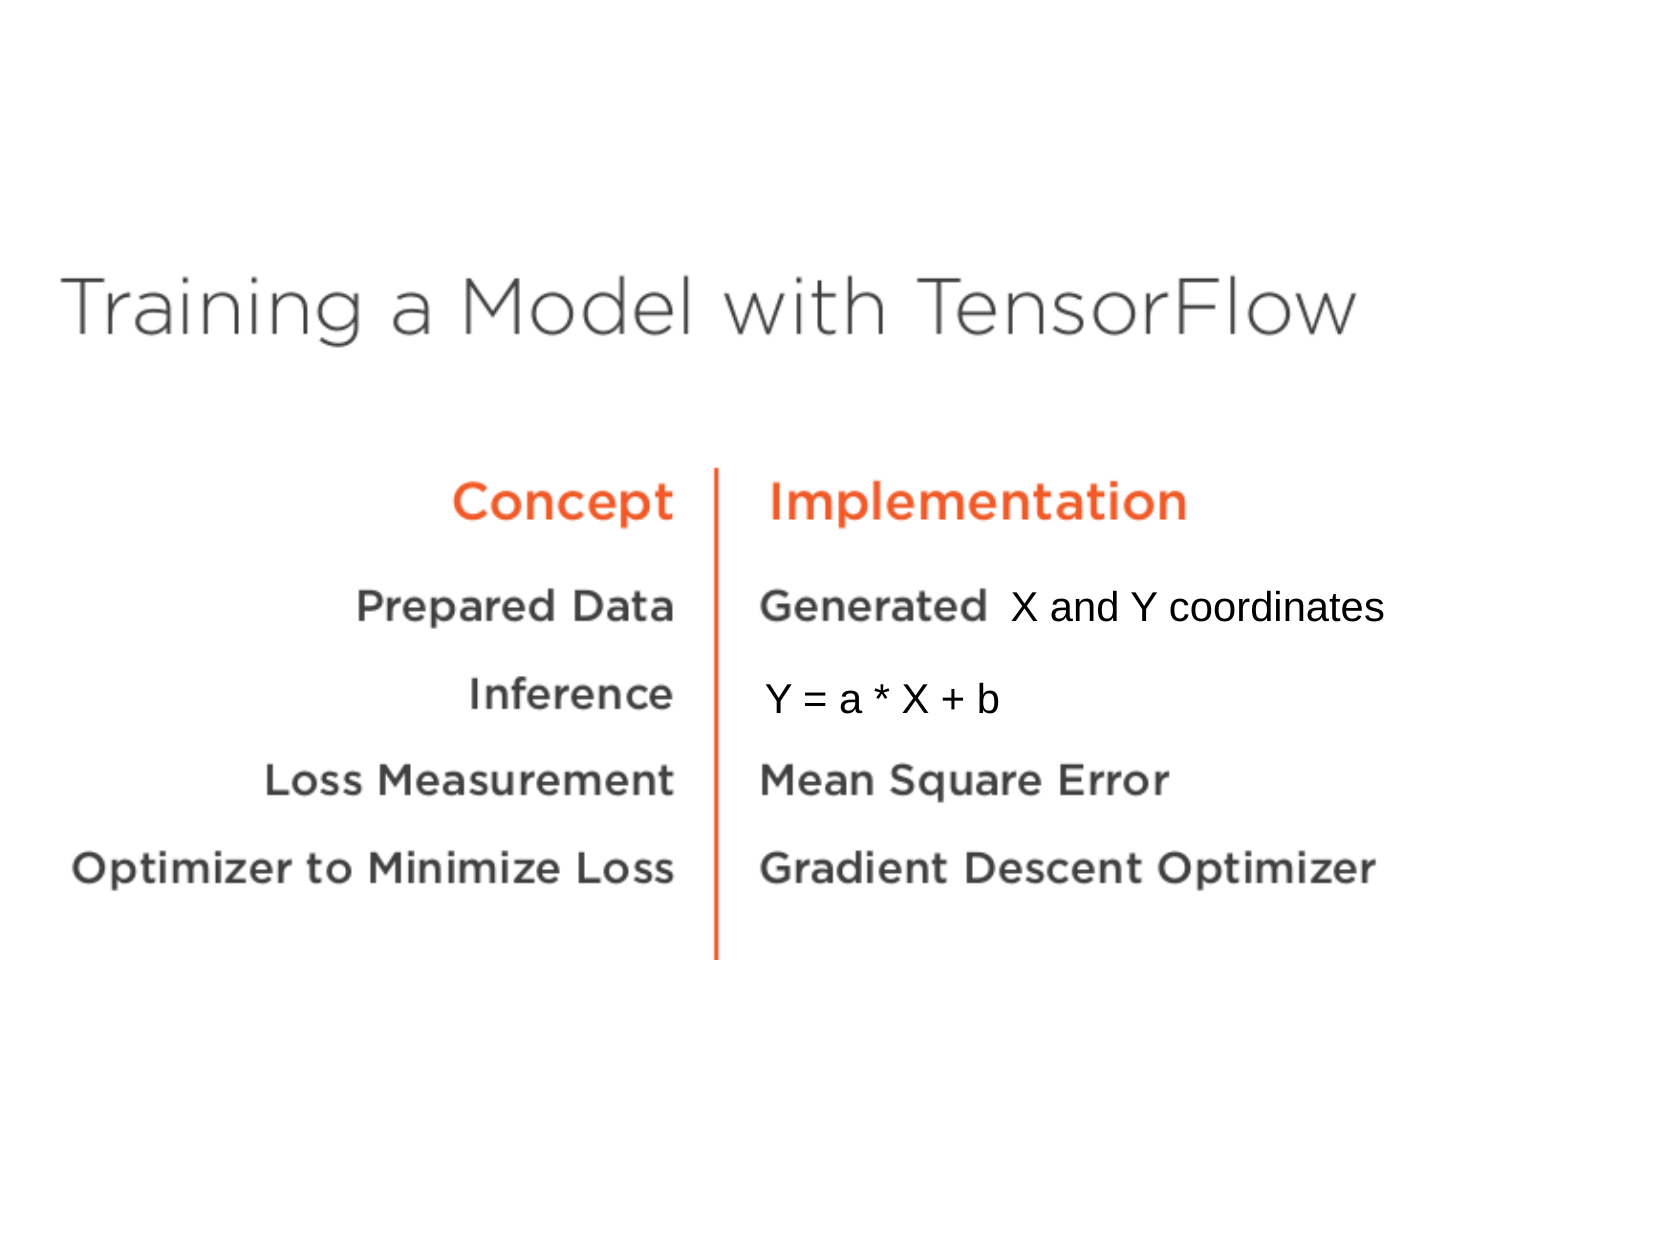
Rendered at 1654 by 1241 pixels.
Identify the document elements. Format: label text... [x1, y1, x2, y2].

picture [0, 254, 1654, 961]
text_box X and Y coordinates [995, 575, 1596, 651]
text_box Y = a * X + b [750, 668, 1654, 730]
